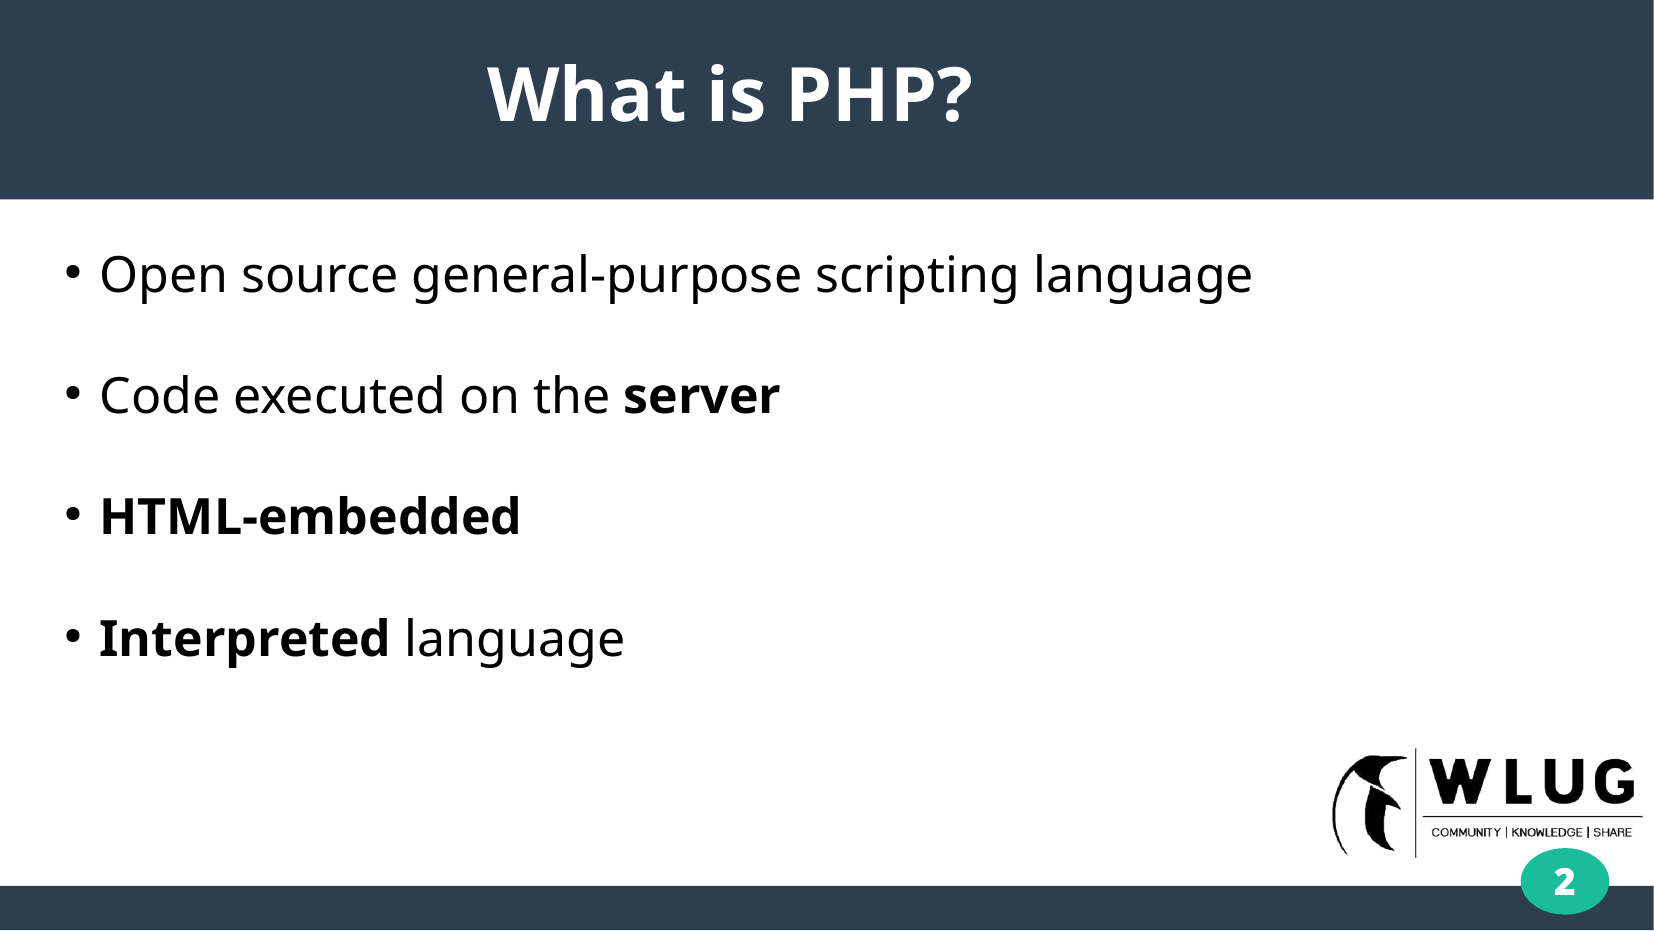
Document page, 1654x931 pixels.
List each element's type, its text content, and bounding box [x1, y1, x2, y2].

picture [1311, 740, 1654, 863]
text_box Open source general-purpose scripting language Code executed on the server HTML-embedded Interpreted language [49, 231, 1649, 727]
text_box What is PHP? [472, 40, 1192, 166]
